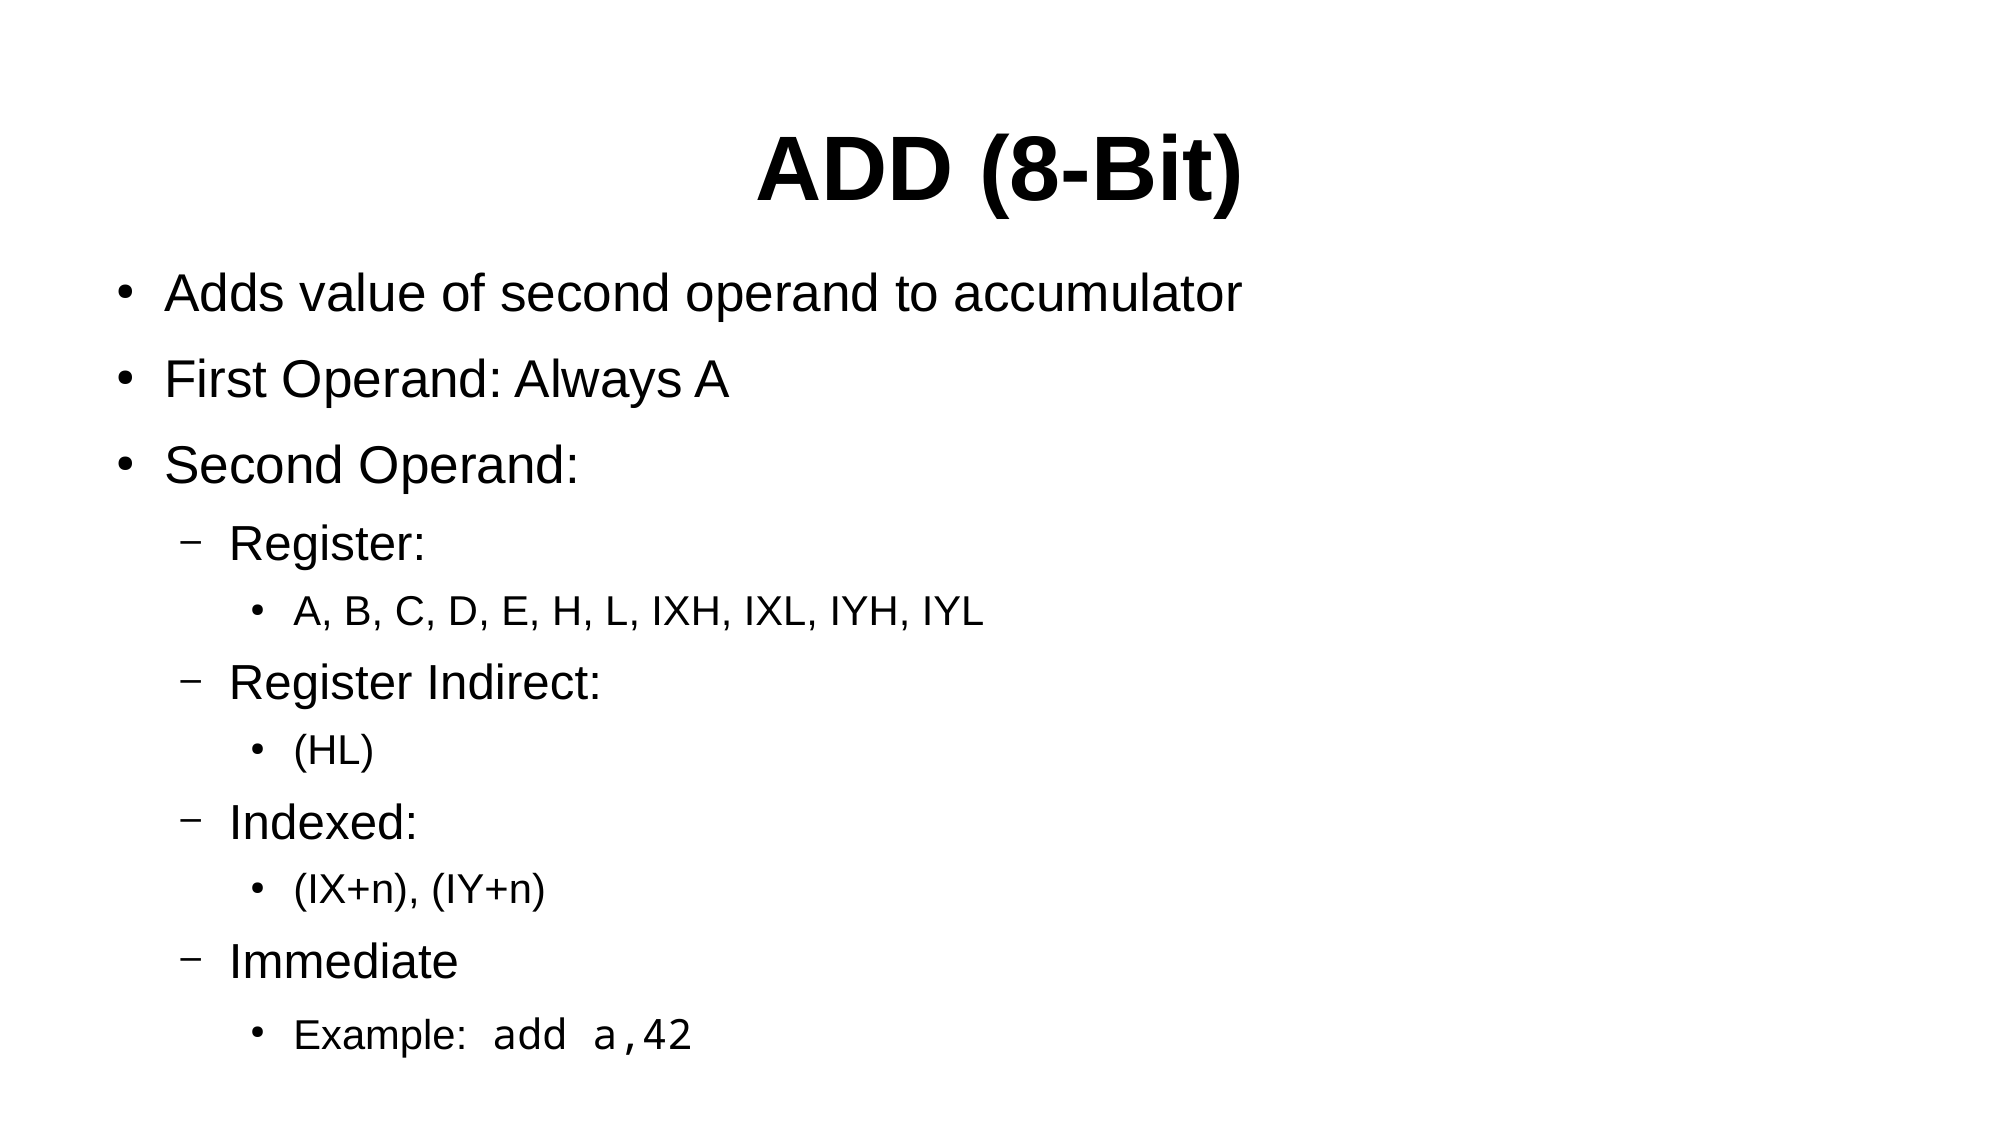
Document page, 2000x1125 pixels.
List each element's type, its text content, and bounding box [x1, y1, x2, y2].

title ADD (8-Bit) [137, 59, 1862, 263]
list Adds value of second operand to accumulator First Operand: Always A Second Operand: Register: A, B, C, D, E, H, L, IXH, IXL, IYH, IYL Register Indirect: (HL) Indexed: (IX+n), (IY+n) Immediate Example: add a,42 [99, 263, 1935, 1066]
